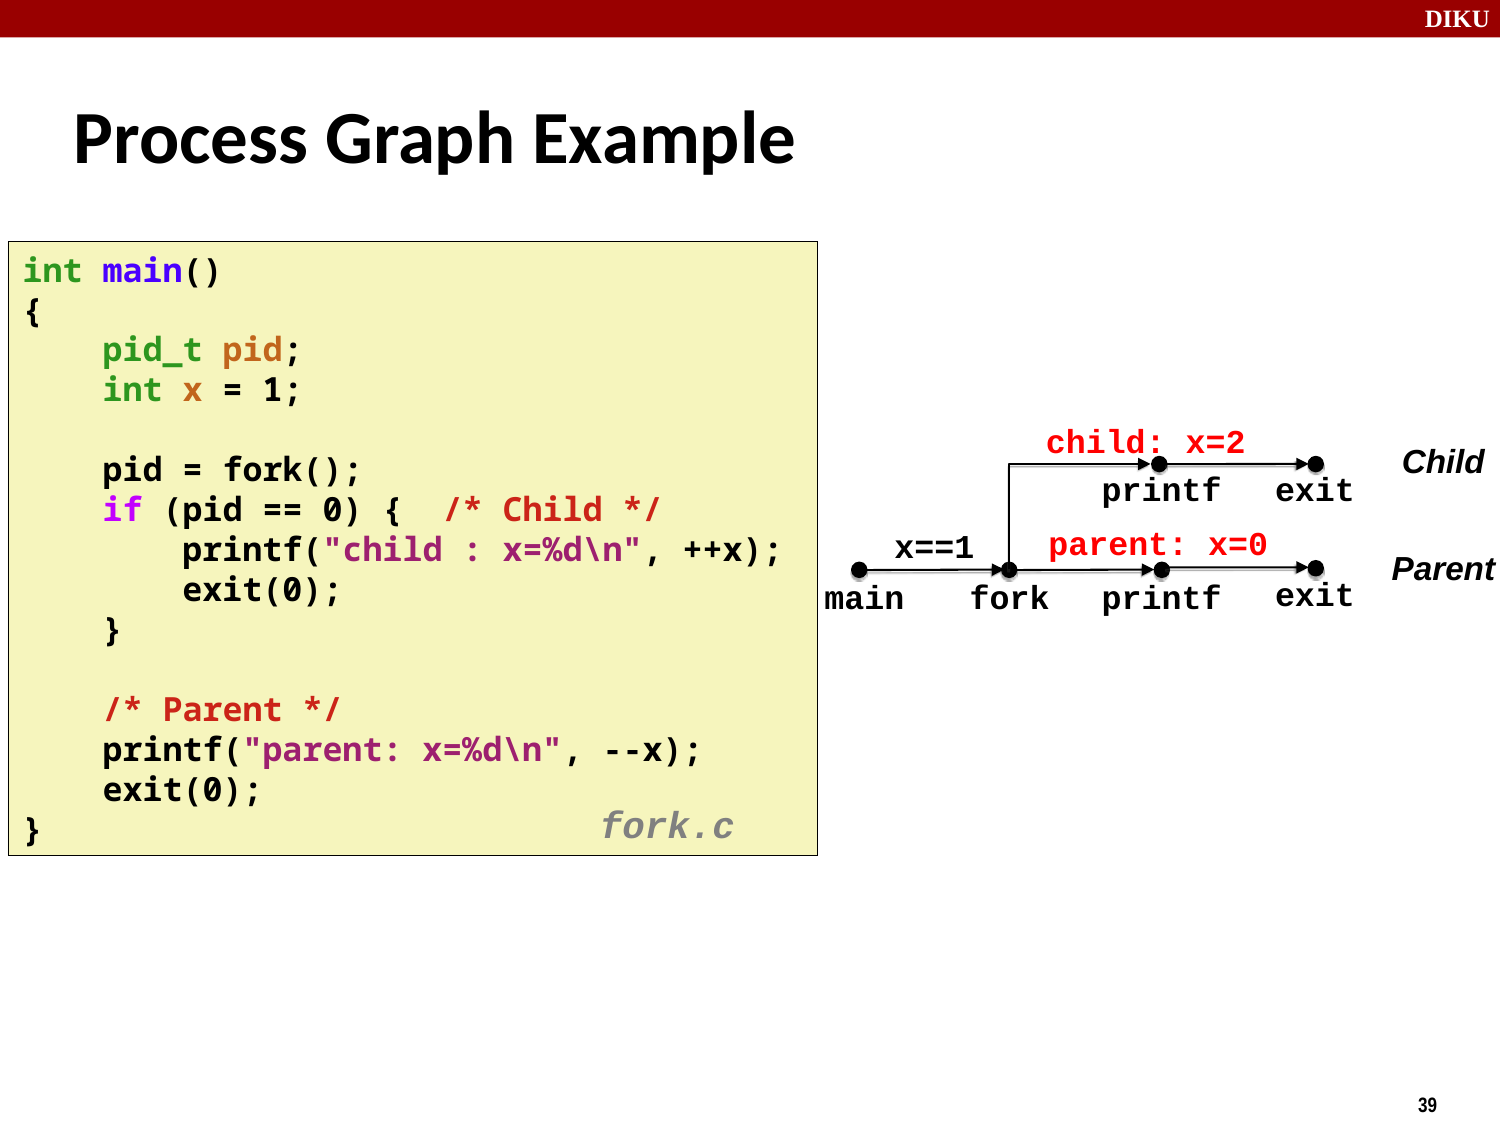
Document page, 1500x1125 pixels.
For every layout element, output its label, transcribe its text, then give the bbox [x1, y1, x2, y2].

text_box x==1 [869, 517, 1000, 573]
text_box printf [1083, 570, 1240, 624]
text_box child: x=2 [995, 412, 1297, 468]
text_box [1309, 456, 1323, 461]
text_box [852, 562, 867, 568]
text_box Child [1387, 433, 1500, 489]
text_box [1152, 456, 1166, 461]
text_box int main() { pid_t pid; int x = 1; pid = fork(); if (pid == 0) { /* Child */ printf("child : x=%d\n", ++x); exit(0); } /* Parent */ printf("parent: x=%d\n", --x); exit(0); } [7, 241, 818, 856]
text_box fork [954, 568, 1065, 664]
text_box printf [1083, 461, 1237, 514]
text_box main [809, 568, 920, 624]
title Process Graph Example [58, 71, 1304, 197]
text_box fork.c [584, 797, 750, 856]
text_box Parent [1376, 539, 1500, 595]
text_box parent: x=0 [1007, 514, 1309, 570]
text_box exit [1237, 461, 1393, 516]
text_box exit [1237, 565, 1393, 621]
text_box [1309, 560, 1323, 565]
